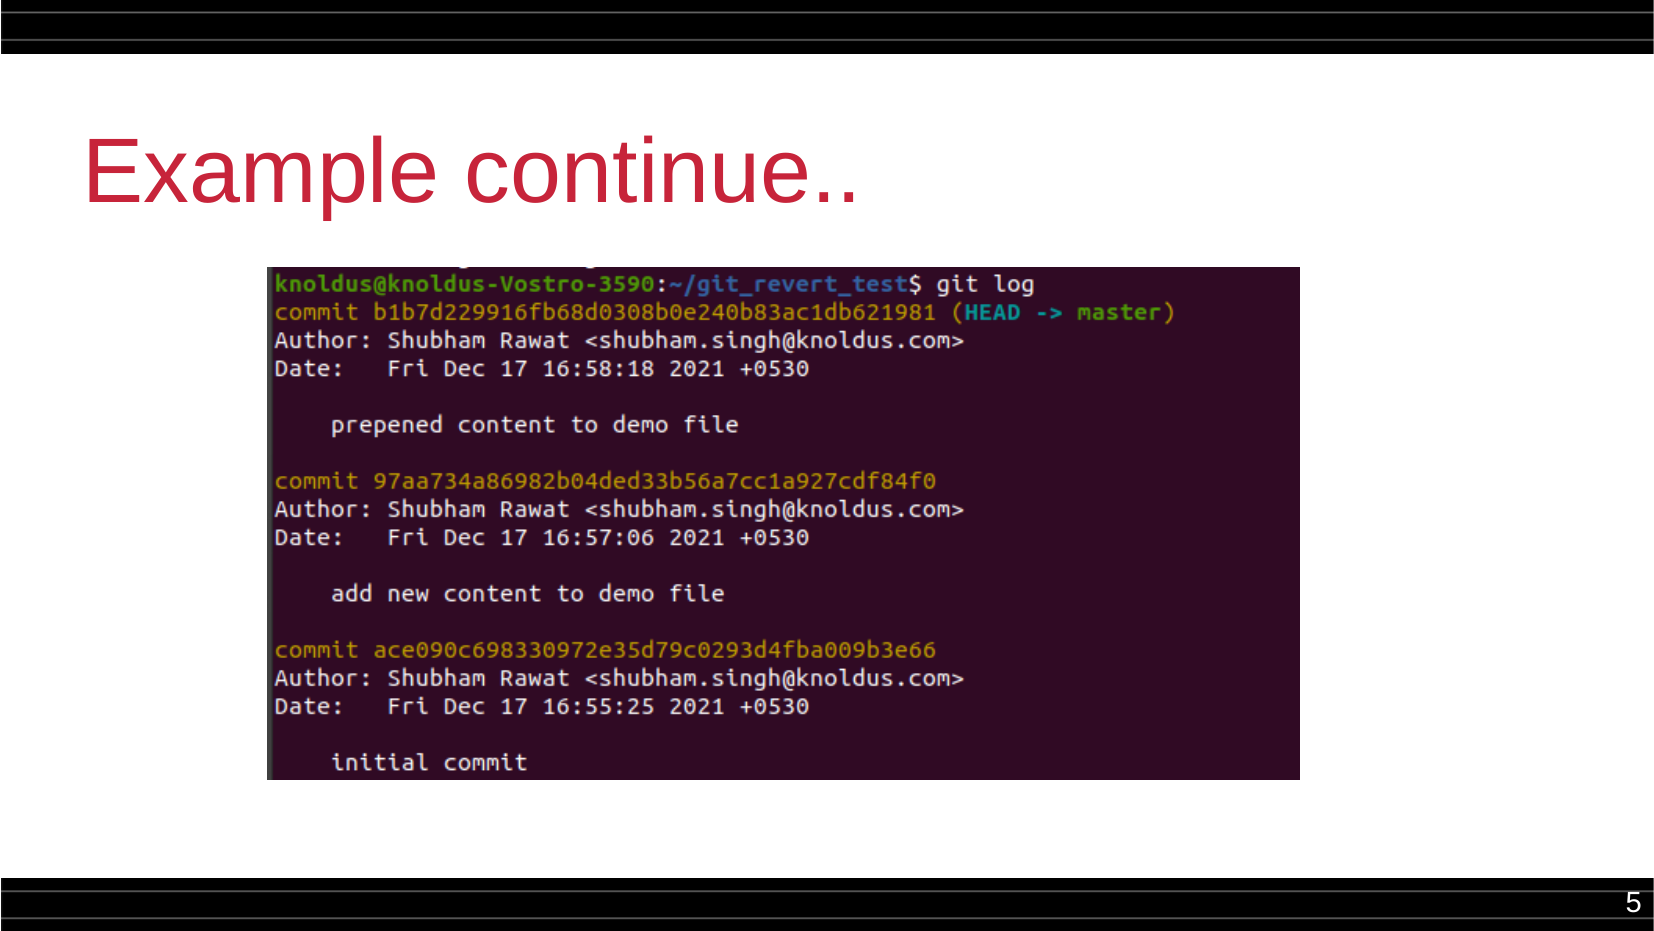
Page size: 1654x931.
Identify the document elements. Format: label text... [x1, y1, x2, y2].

title Example continue.. [82, 92, 1571, 249]
picture [1, 0, 1654, 54]
picture [1, 878, 1654, 931]
picture [267, 267, 1300, 780]
